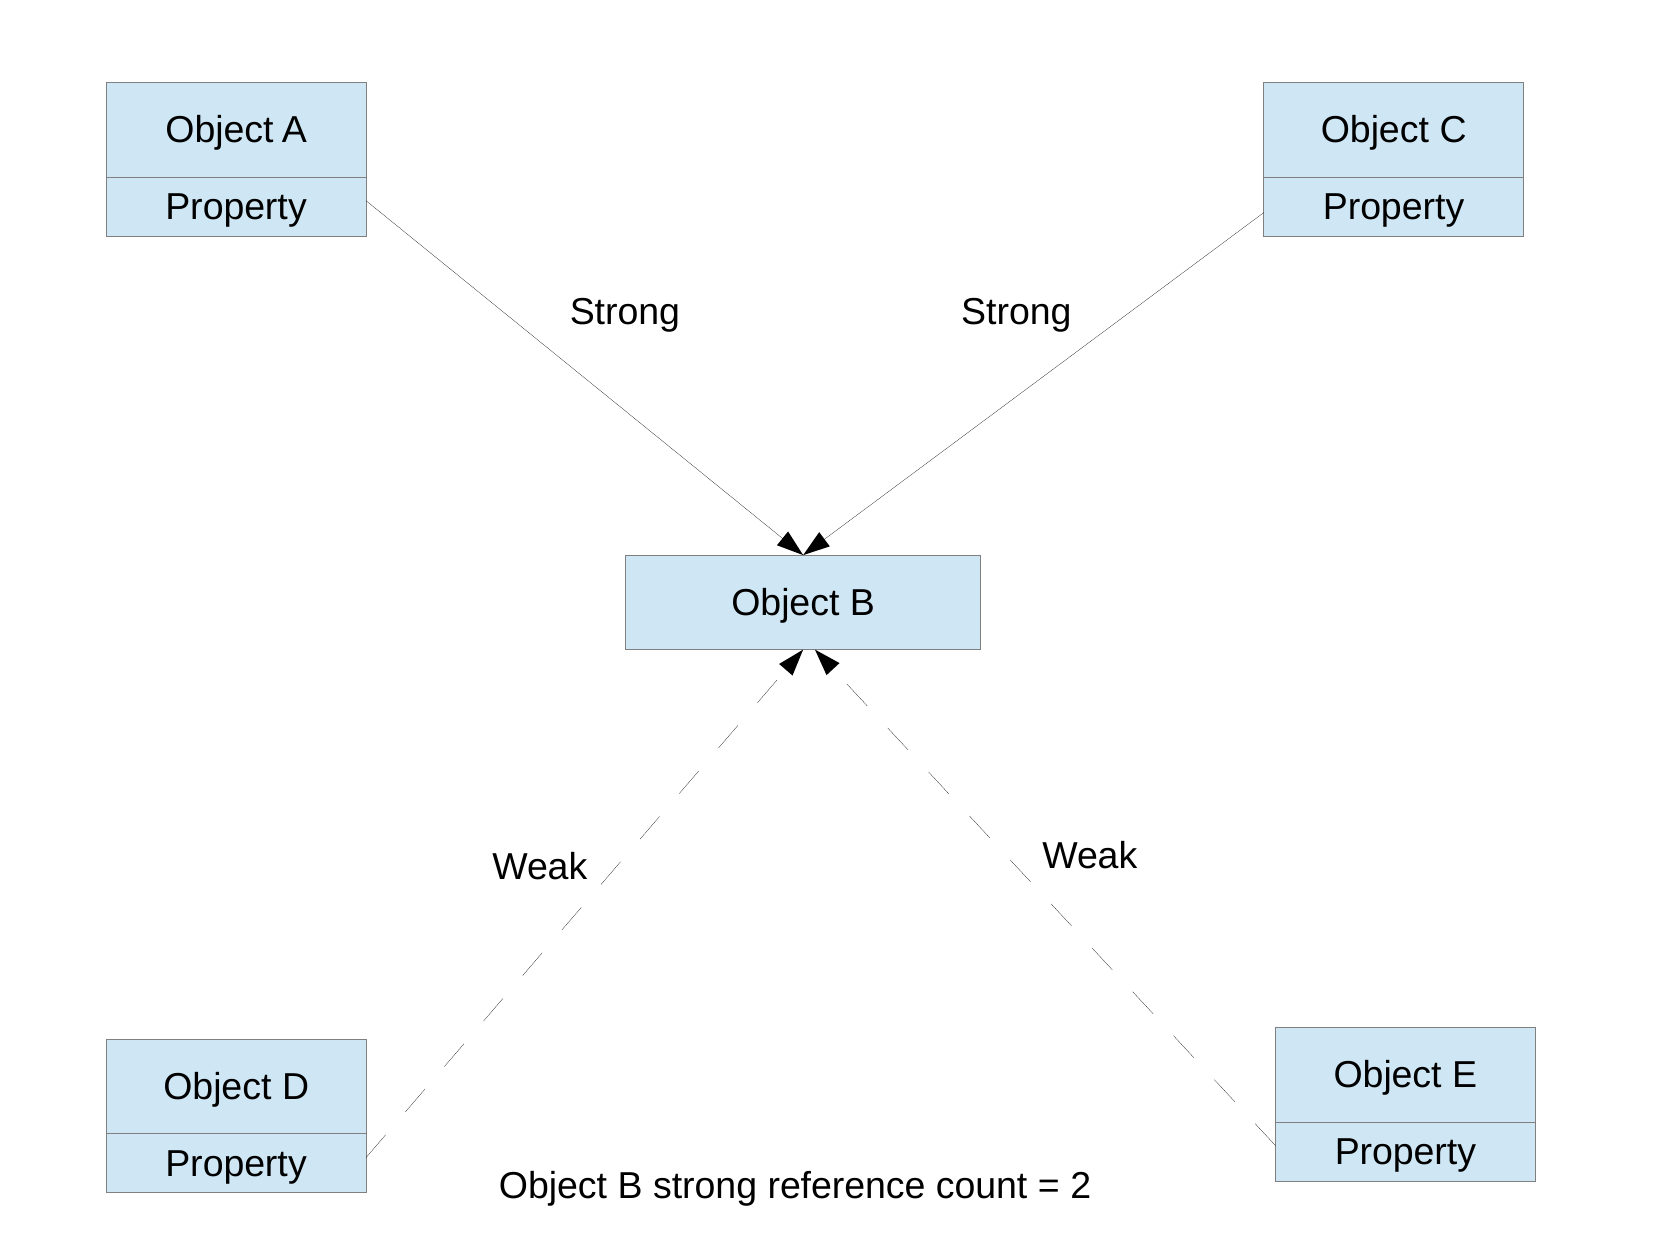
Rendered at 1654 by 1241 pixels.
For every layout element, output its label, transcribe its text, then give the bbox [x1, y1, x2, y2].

text_box Object A [106, 82, 367, 177]
text_box Property [1275, 1122, 1536, 1182]
text_box Strong [946, 283, 1087, 341]
text_box Property [106, 1133, 367, 1193]
text_box Weak [1027, 826, 1153, 884]
text_box Weak [477, 838, 603, 896]
text_box Strong [555, 283, 697, 341]
text_box Object D [106, 1039, 367, 1133]
text_box Object B [625, 555, 981, 650]
text_box Property [106, 177, 367, 237]
text_box Object C [1263, 82, 1524, 177]
text_box Object B strong reference count = 2 [484, 1157, 1107, 1215]
text_box Object E [1275, 1027, 1536, 1122]
text_box Property [1263, 177, 1524, 237]
